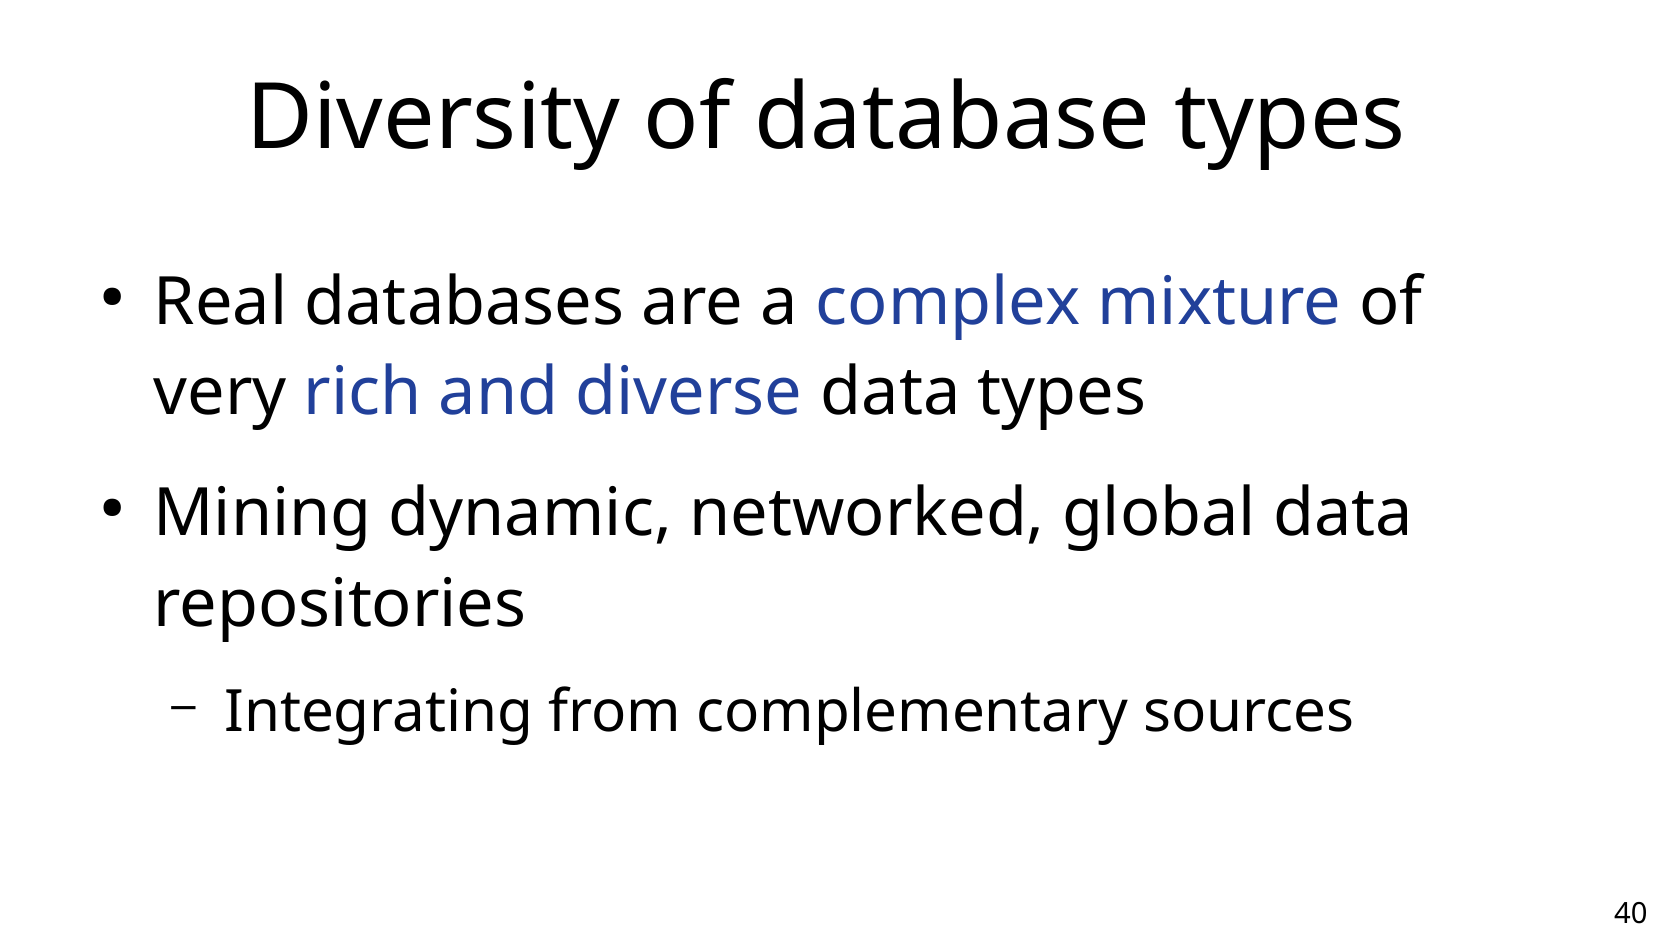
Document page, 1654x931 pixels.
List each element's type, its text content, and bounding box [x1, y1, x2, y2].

title Diversity of database types [82, 1, 1571, 226]
list Real databases are a complex mixture of very rich and diverse data types Mining dynamic, networked, global data repositories Integrating from complementary sources [82, 253, 1571, 901]
